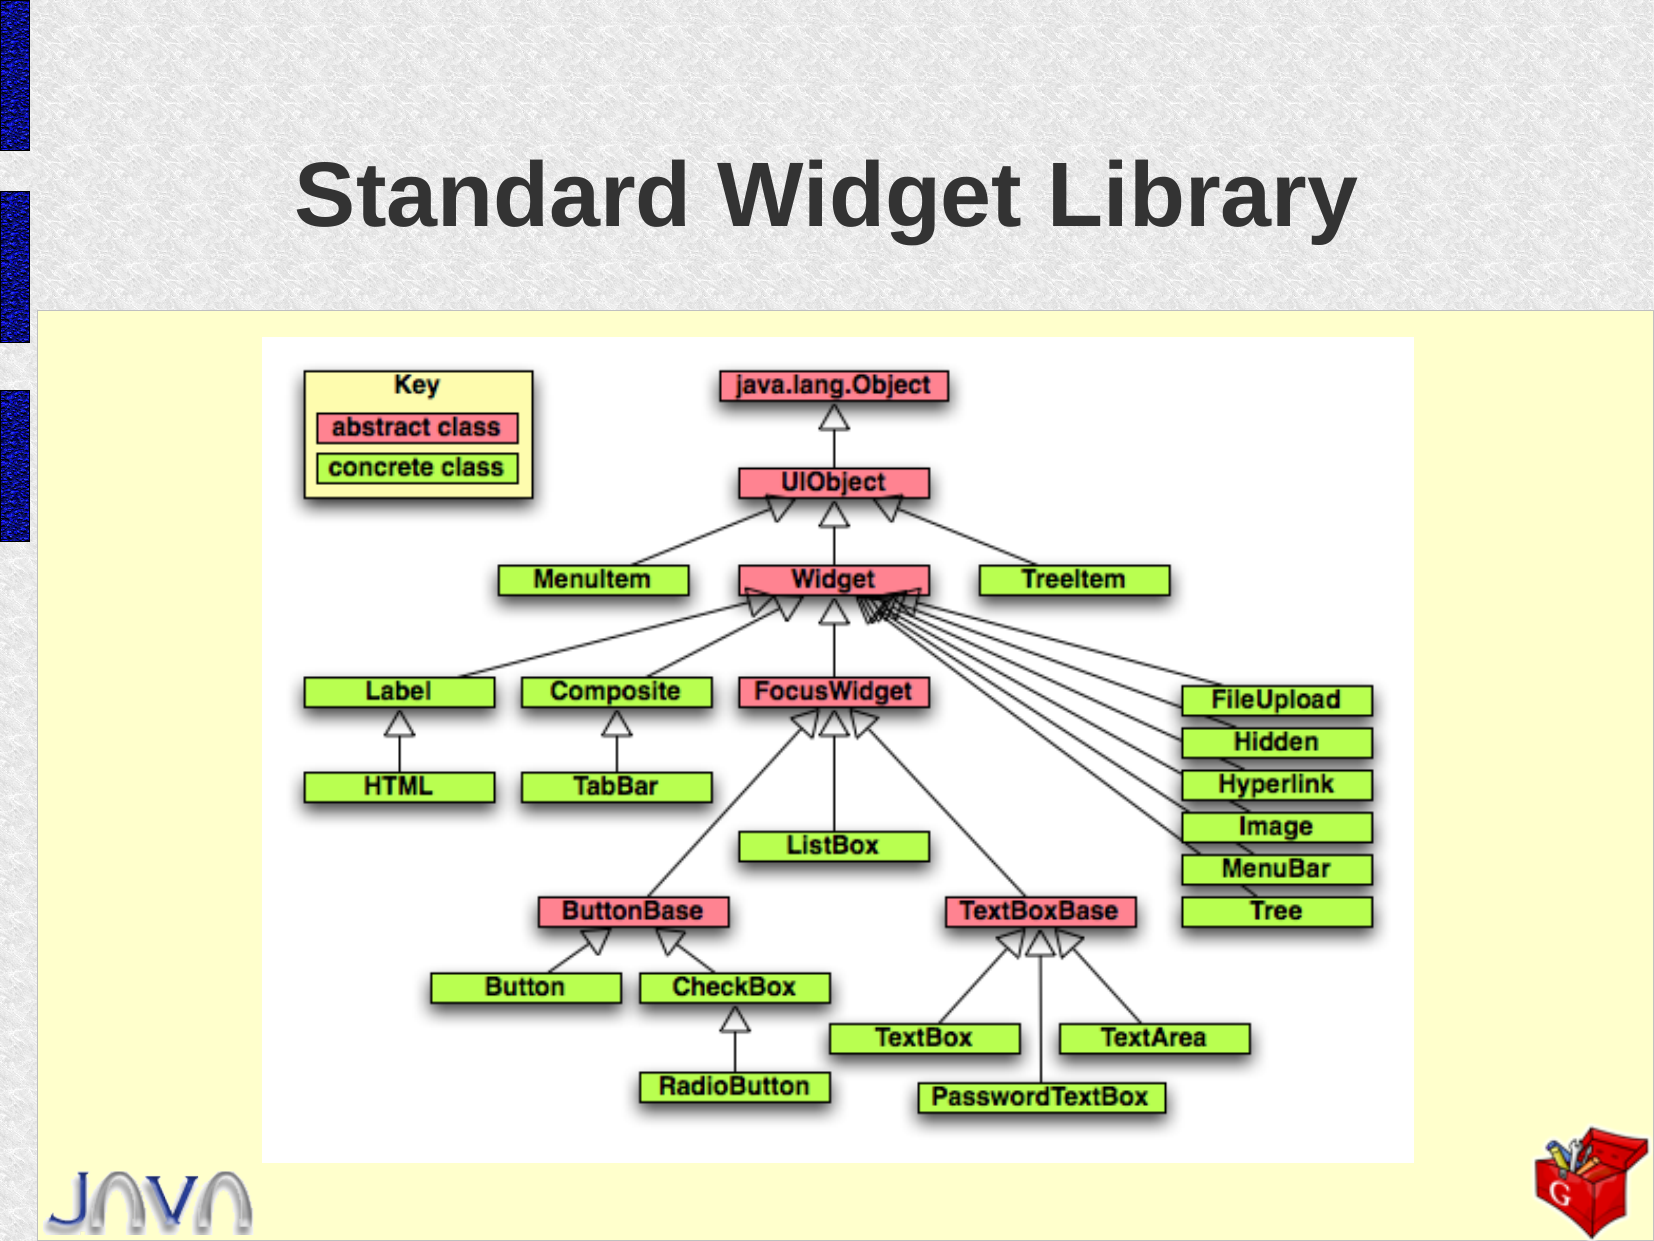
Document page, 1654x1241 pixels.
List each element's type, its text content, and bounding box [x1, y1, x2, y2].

picture [1, 1, 29, 150]
picture [43, 337, 1414, 1235]
picture [0, 0, 1654, 1241]
picture [1525, 1118, 1654, 1241]
picture [1, 391, 29, 541]
title Standard Widget Library [121, 91, 1534, 299]
picture [1, 192, 29, 342]
